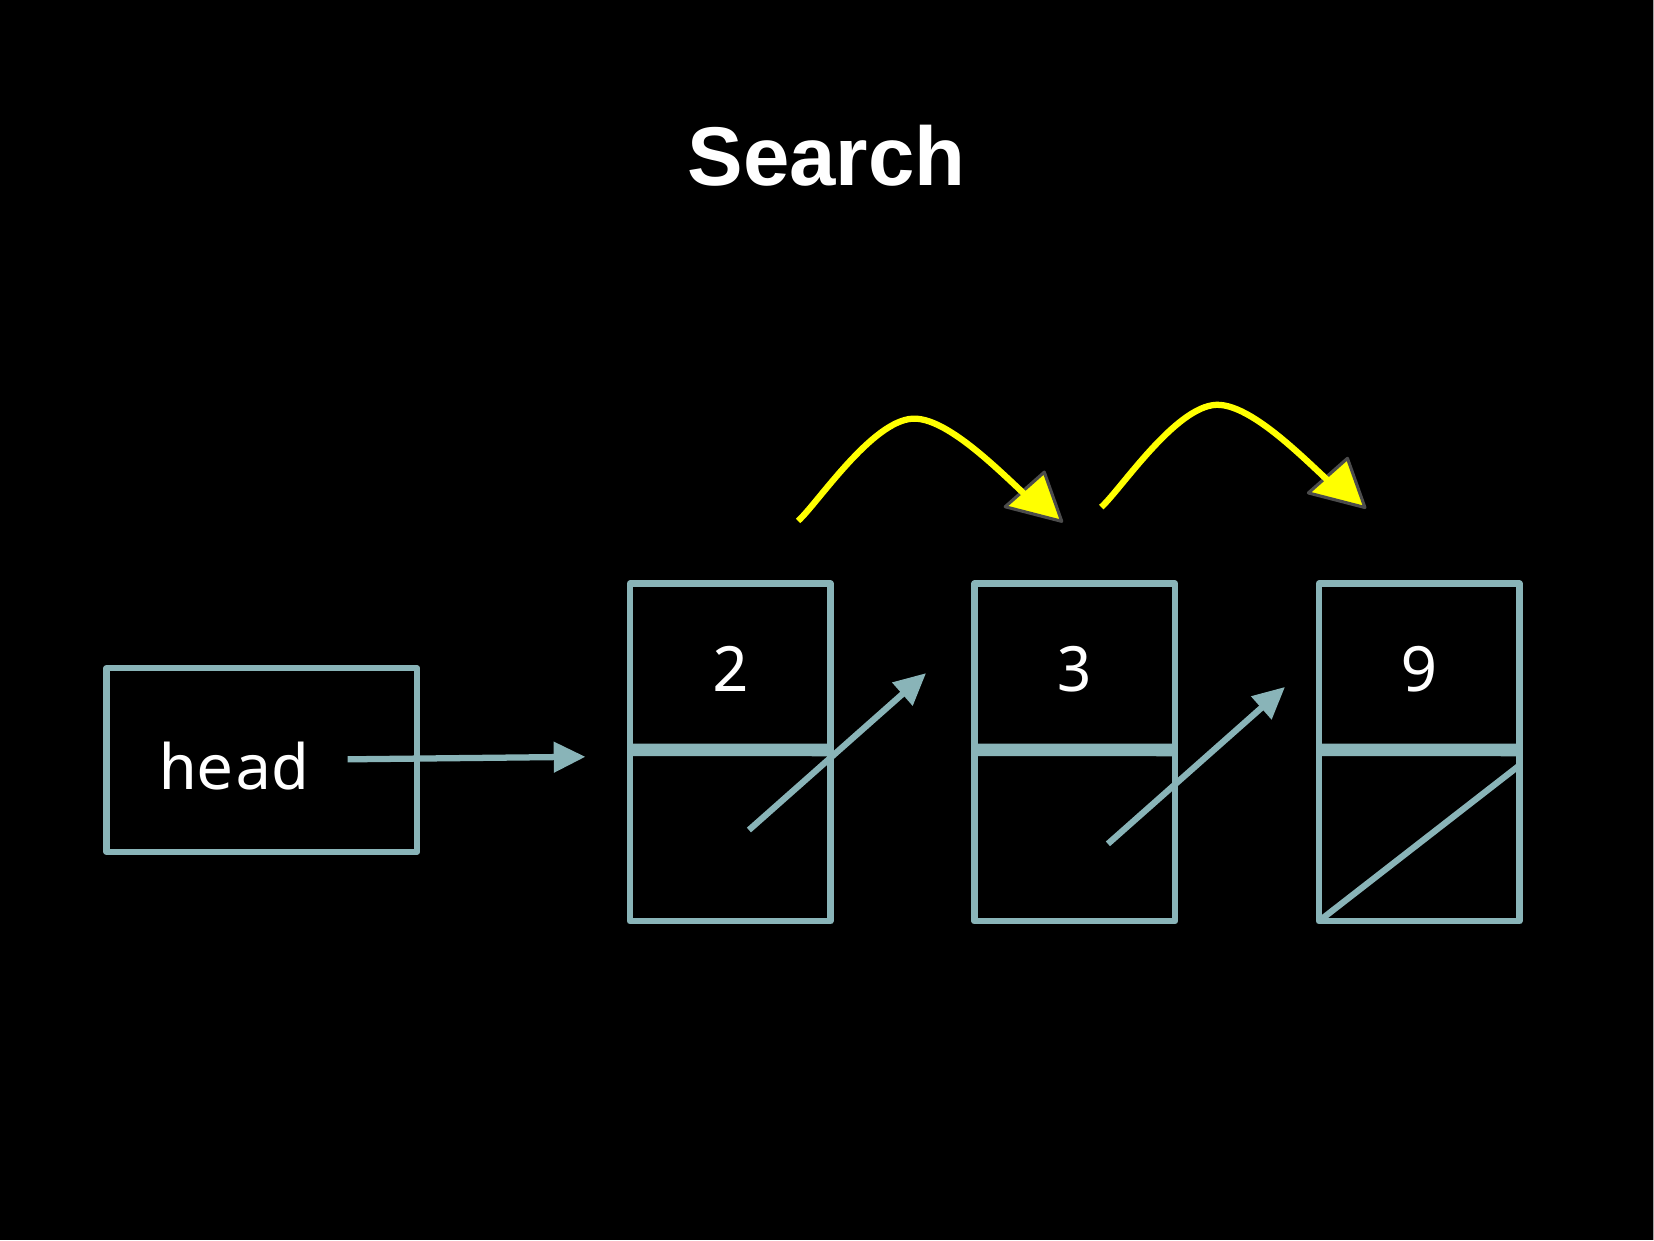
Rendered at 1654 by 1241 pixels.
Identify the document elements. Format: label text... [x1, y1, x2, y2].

text_box Search [109, 46, 1545, 278]
text_box 3 [1040, 613, 1136, 709]
text_box [1005, 472, 1062, 522]
text_box [1308, 458, 1365, 508]
text_box head [144, 712, 361, 808]
text_box 2 [696, 613, 792, 709]
text_box 9 [1385, 613, 1481, 709]
